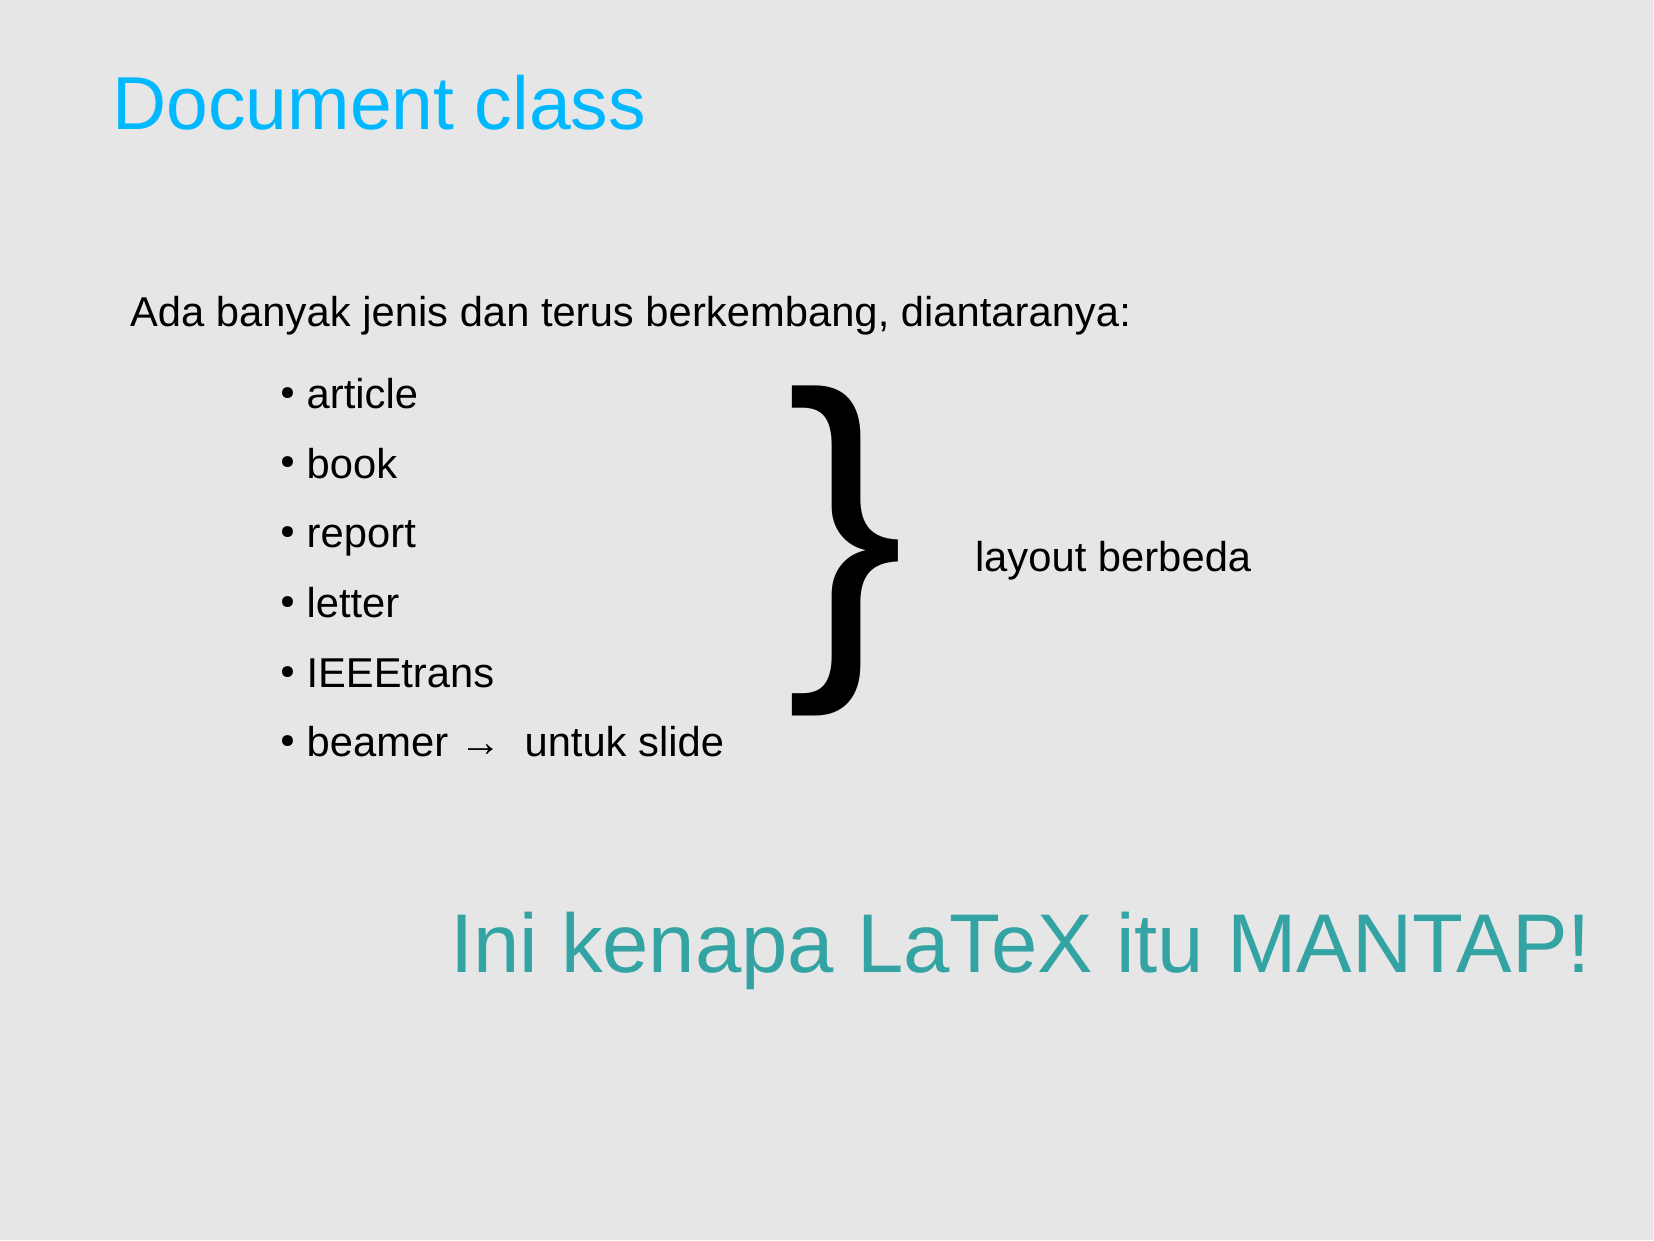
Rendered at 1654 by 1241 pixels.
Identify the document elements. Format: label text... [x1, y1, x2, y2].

text_box } [771, 313, 960, 727]
subtitle Ada banyak jenis dan terus berkembang, diantaranya: [130, 242, 1218, 358]
text_box article book report letter IEEEtrans beamer → untuk slide [280, 357, 806, 756]
title Document class [112, 56, 1571, 151]
text_box layout berbeda [975, 487, 1388, 603]
text_box Ini kenapa LaTeX itu MANTAP! [450, 862, 1613, 978]
